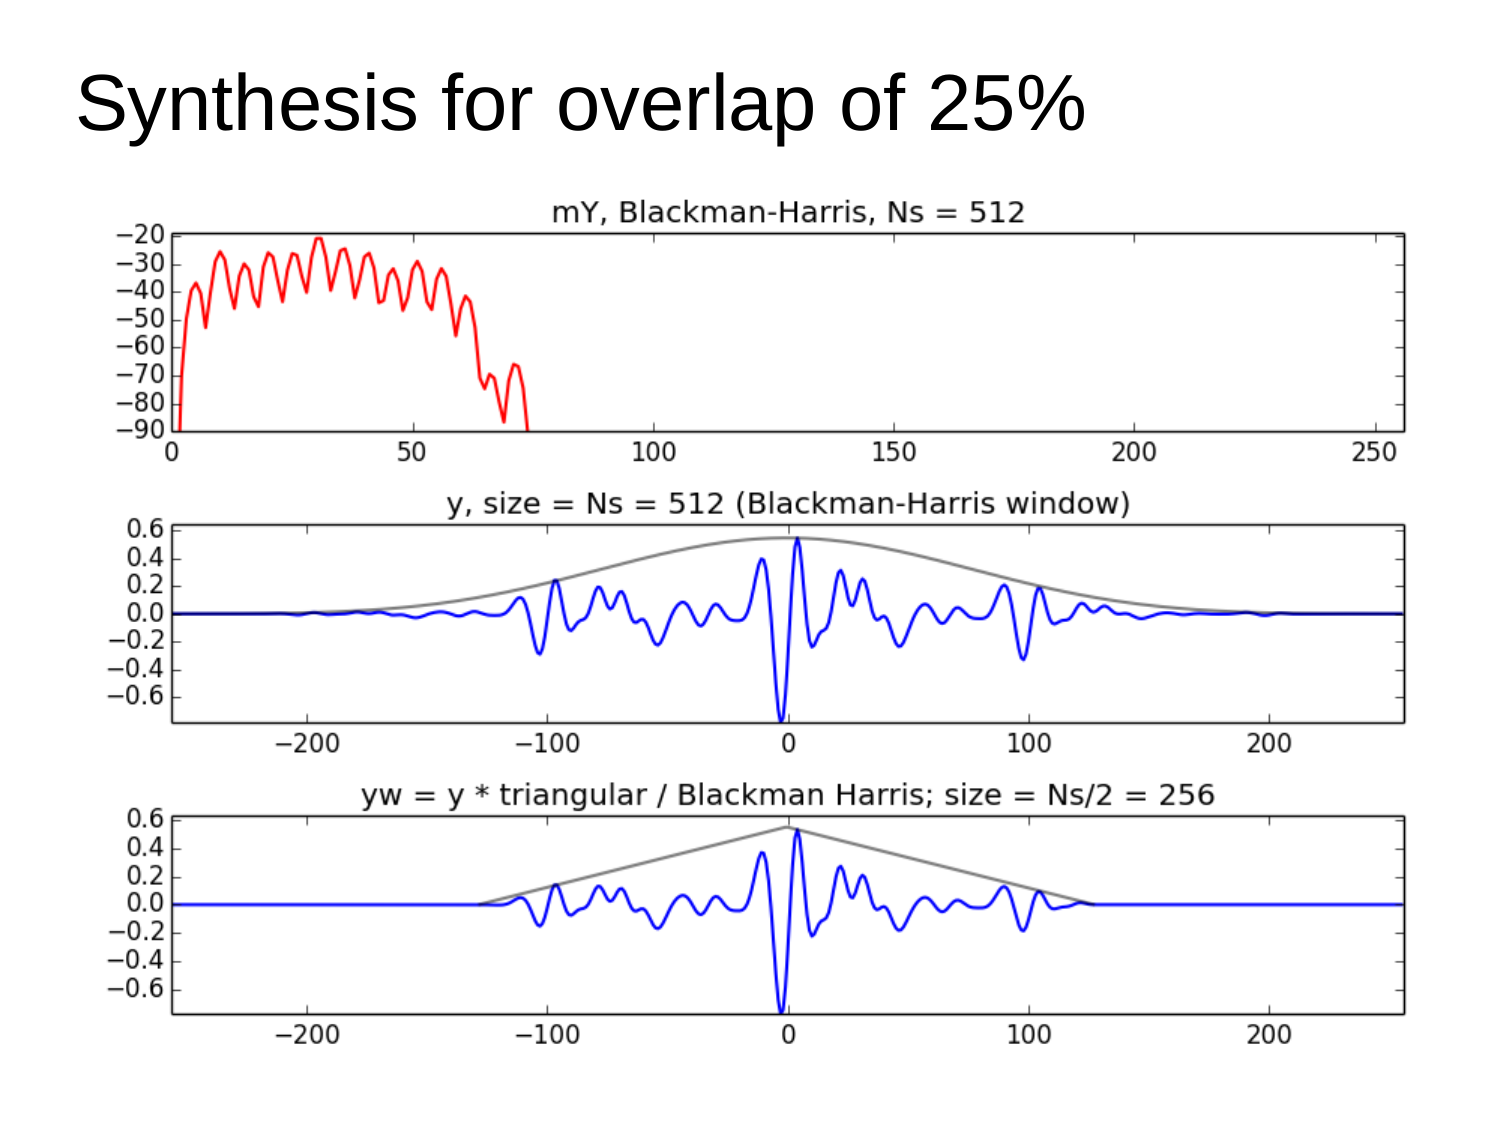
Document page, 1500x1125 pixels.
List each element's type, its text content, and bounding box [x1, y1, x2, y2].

title Synthesis for overlap of 25% [75, 9, 1425, 198]
picture [80, 173, 1431, 1074]
